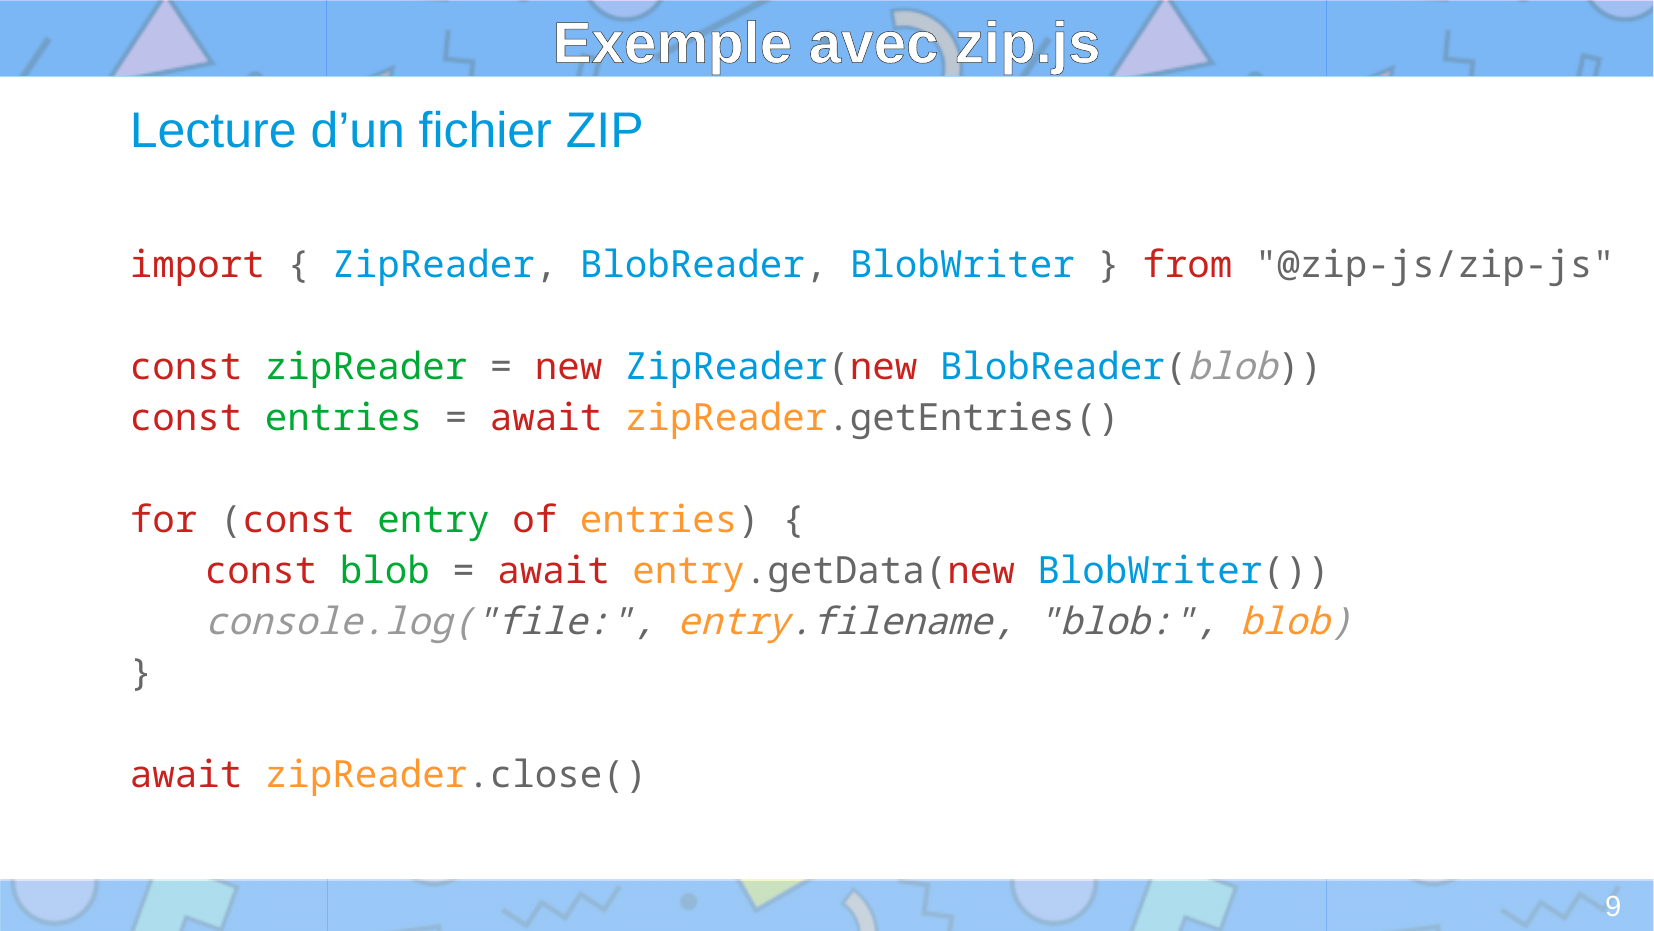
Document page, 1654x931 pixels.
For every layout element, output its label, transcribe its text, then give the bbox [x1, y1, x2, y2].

picture [0, 0, 1654, 76]
picture [0, 879, 1654, 931]
list Lecture d’un fichier ZIP import { ZipReader, BlobReader, BlobWriter } from "@zip-js/zip-js" const zipReader = new ZipReader(new BlobReader(blob)) const entries = await zipReader.getEntries() for (const entry of entries) { const blob = await entry.getData(new BlobWriter()) console.log("file:", entry.filename, "blob:", blob) } await zipReader.close() [59, 101, 1651, 863]
title Exemple avec zip.js [59, 3, 1595, 82]
